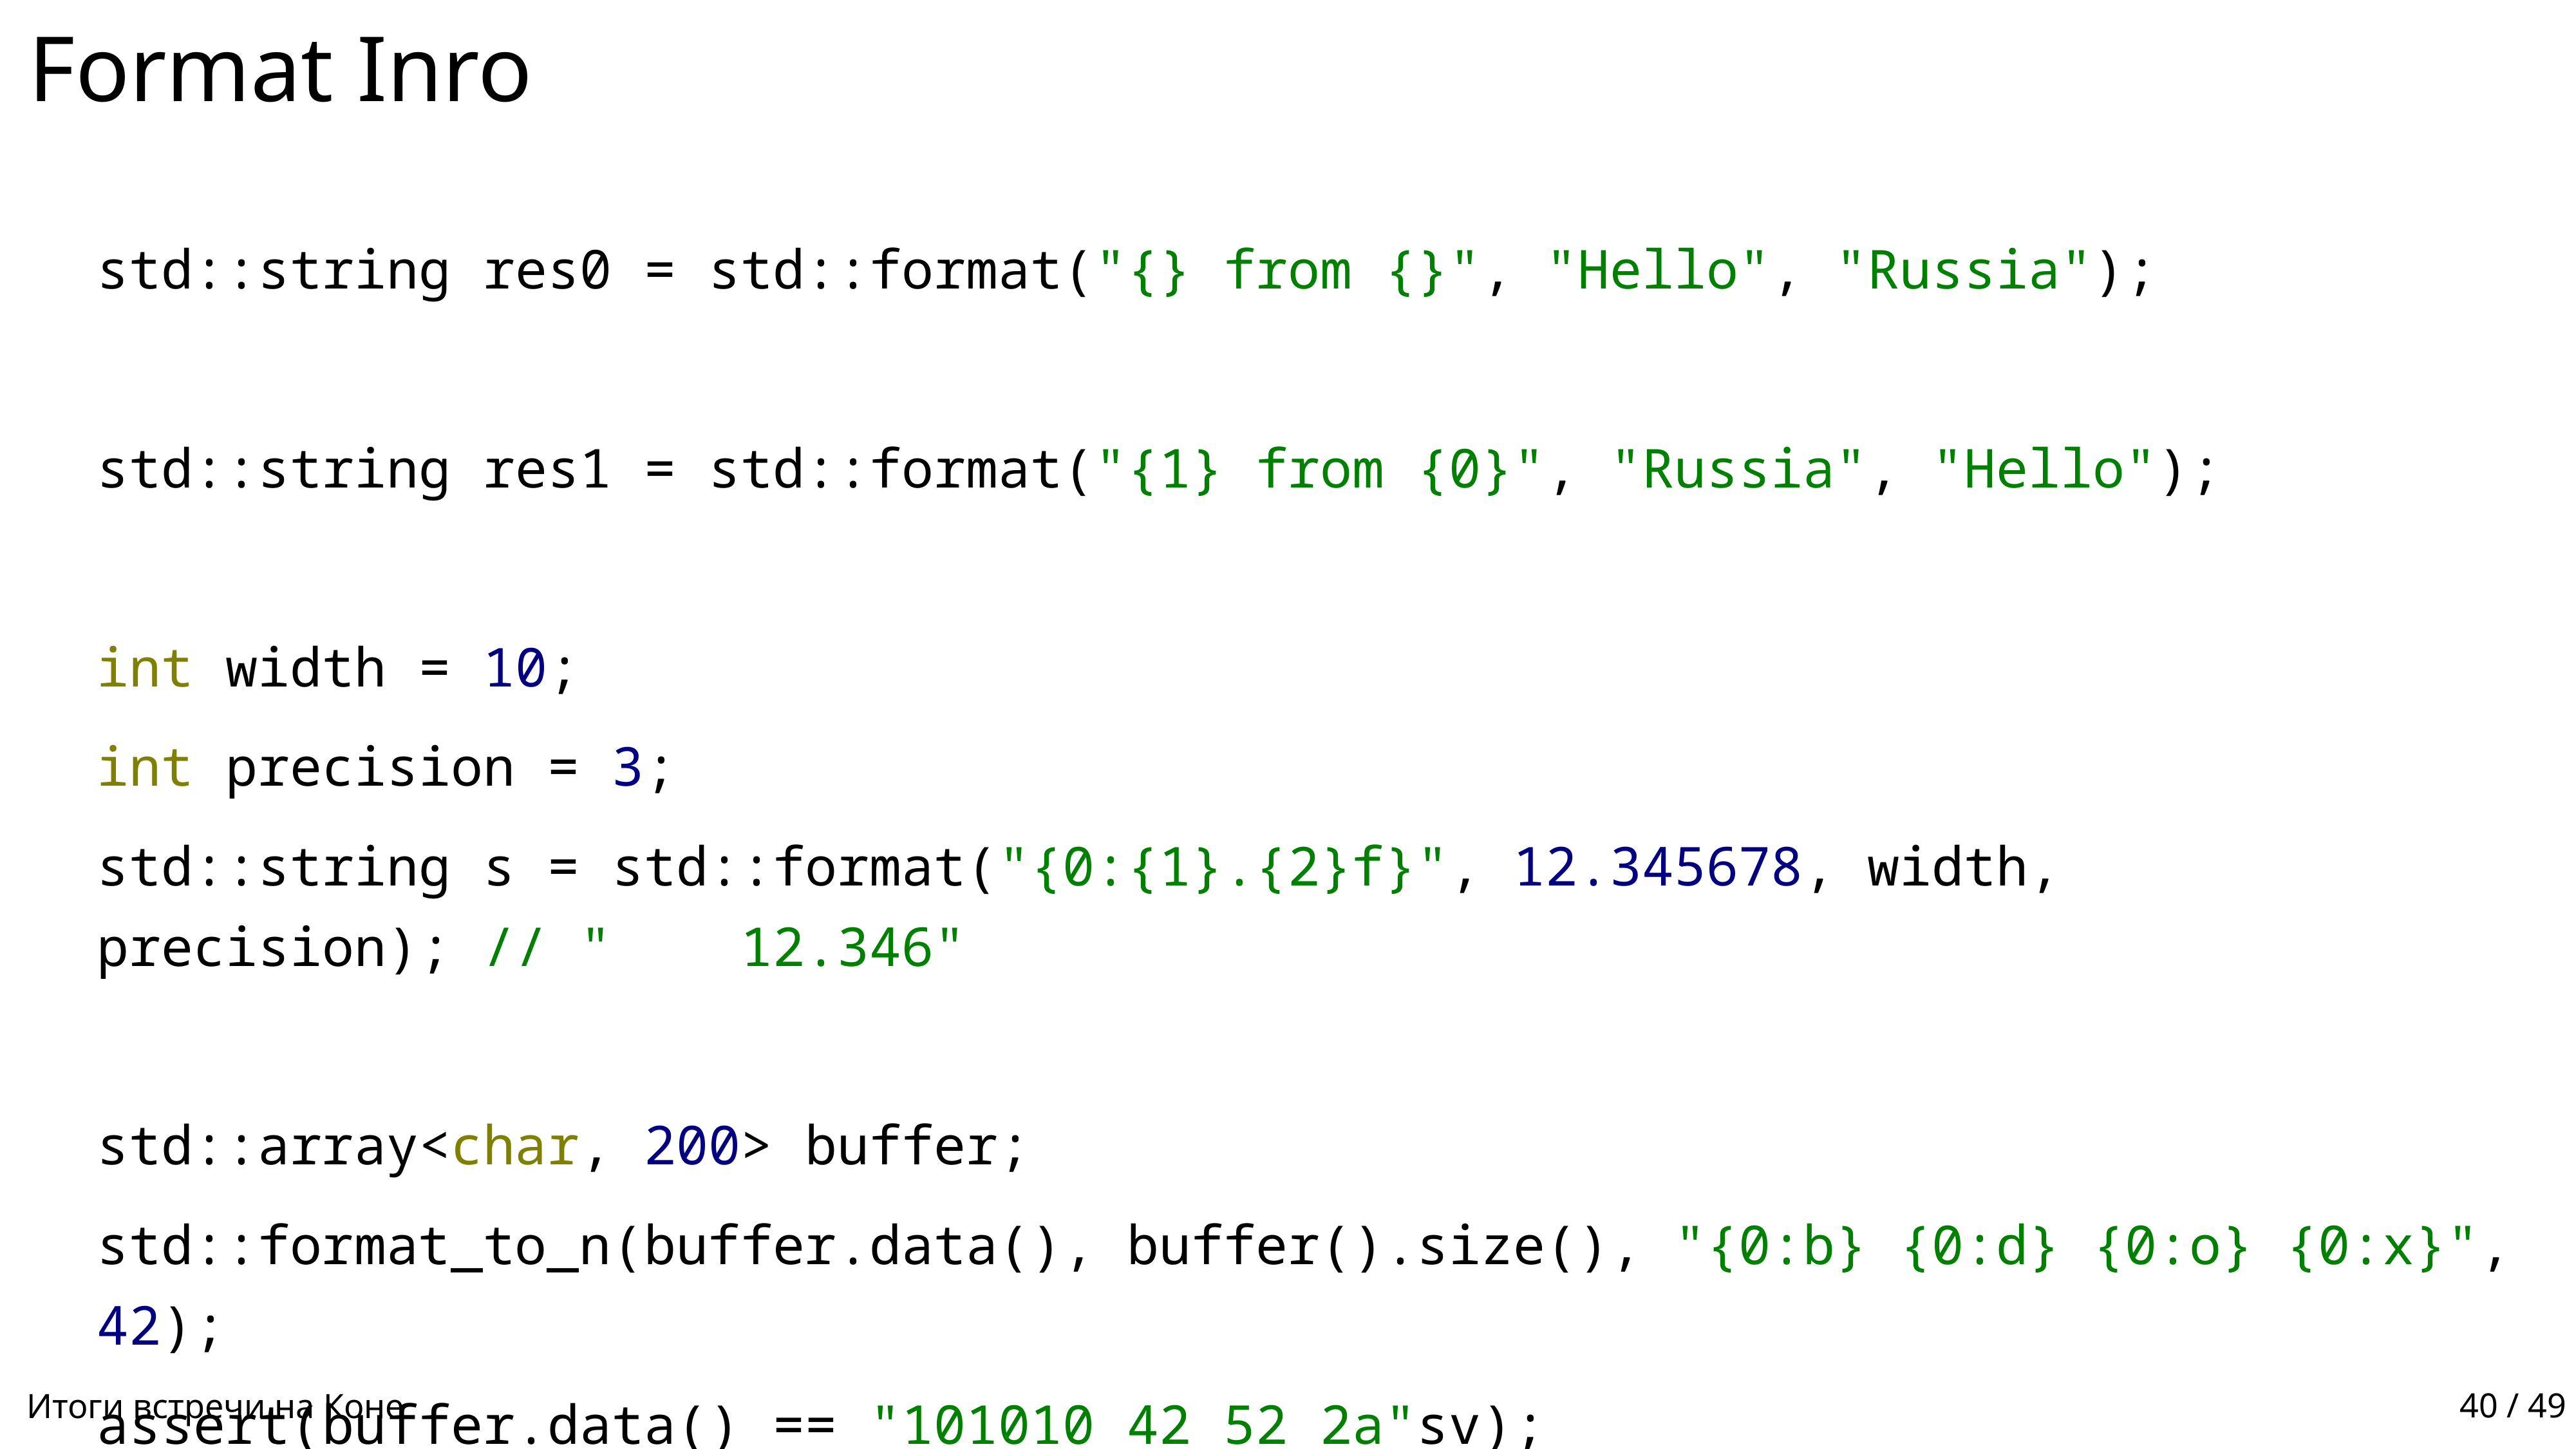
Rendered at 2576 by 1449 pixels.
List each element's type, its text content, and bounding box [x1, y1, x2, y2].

list std::string res0 = std::format("{} from {}", "Hello", "Russia"); std::string res1 = std::format("{1} from {0}", "Russia", "Hello"); int width = 10; int precision = 3; std::string s = std::format("{0:{1}.{2}f}", 12.345678, width, precision); // " 12.346" std::array<char, 200> buffer; std::format_to_n(buffer.data(), buffer().size(), "{0:b} {0:d} {0:o} {0:x}", 42); assert(buffer.data() == "101010 42 52 2a"sv); [87, 214, 2550, 1382]
list Итоги встречи на Коне [17, 1376, 1114, 1431]
title Format Inro [19, 19, 2550, 155]
list <number> / 49 [1479, 1376, 2576, 1431]
